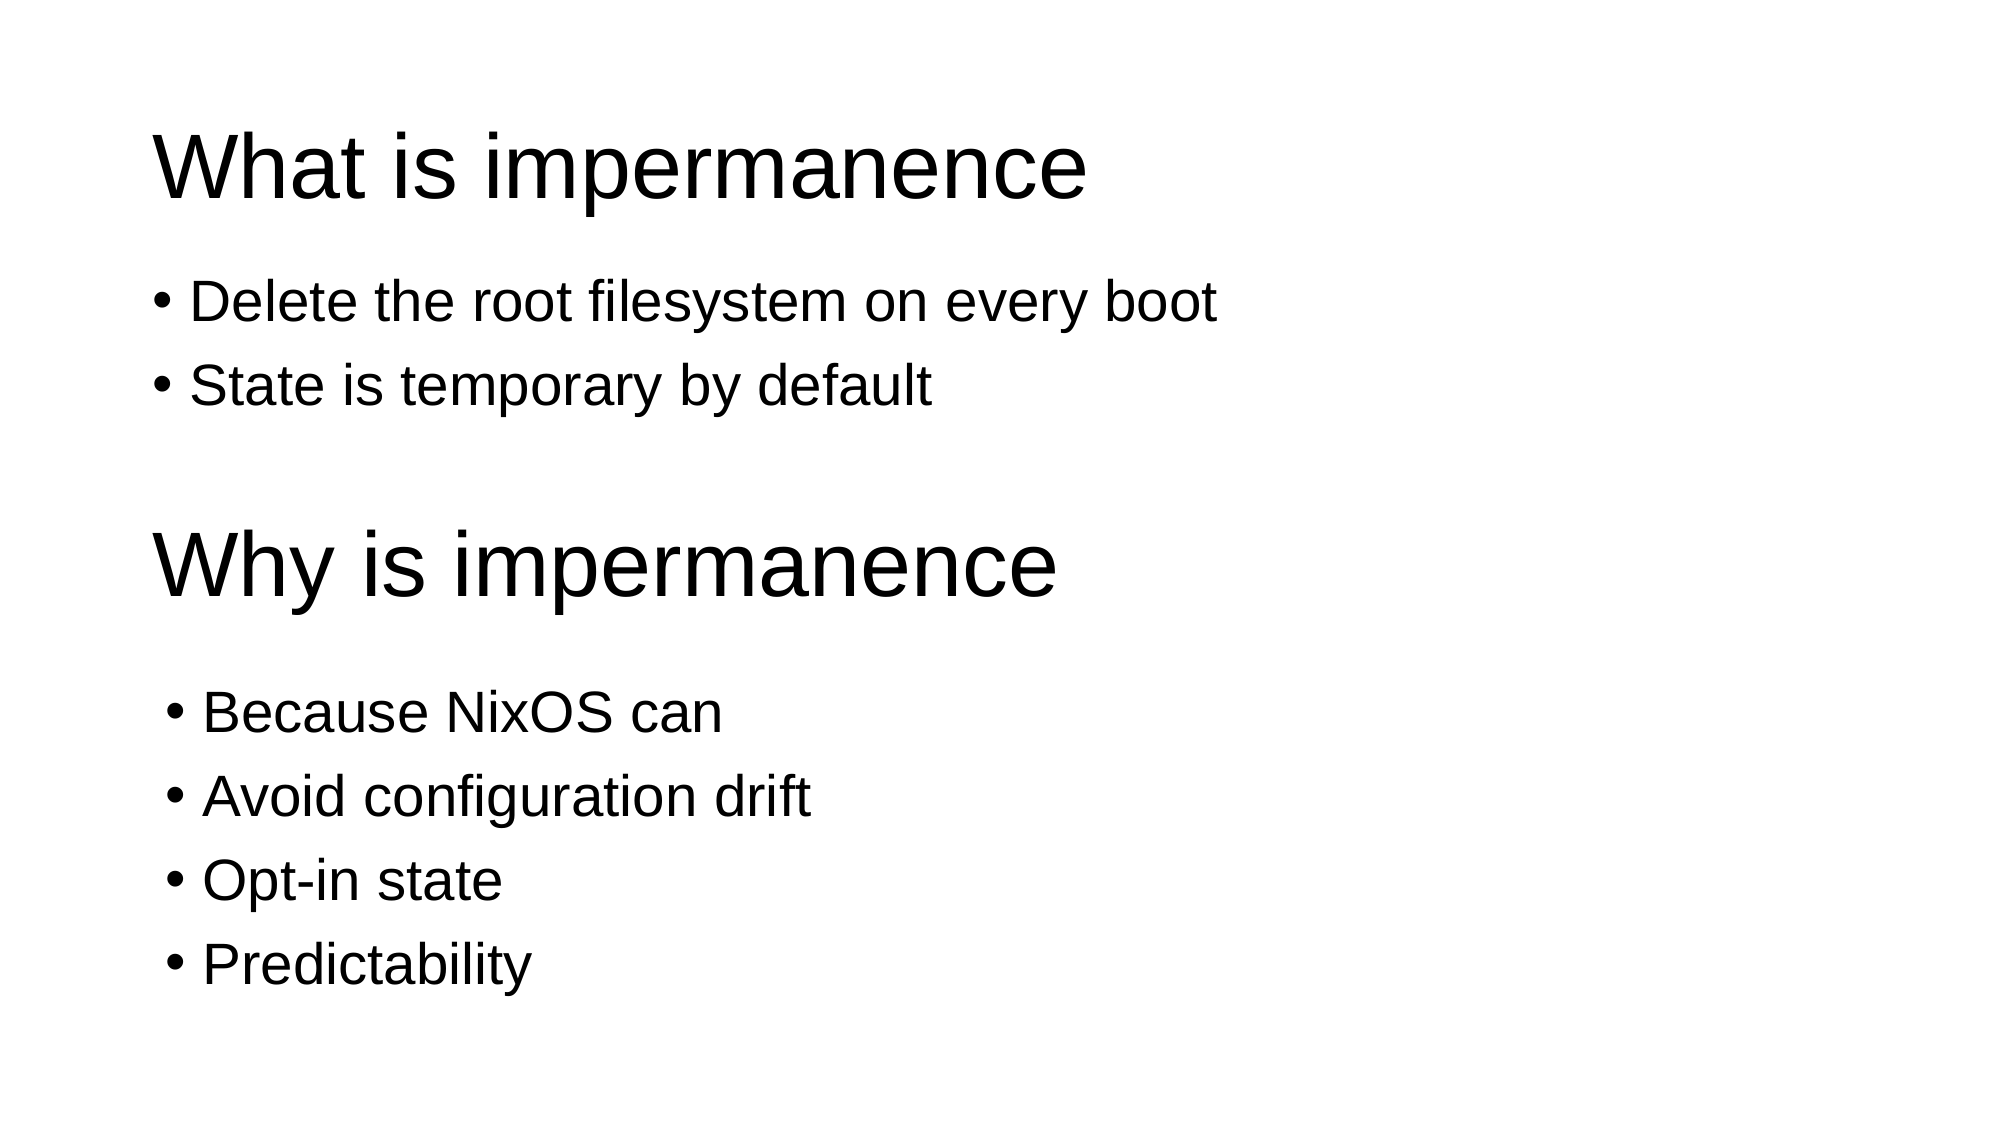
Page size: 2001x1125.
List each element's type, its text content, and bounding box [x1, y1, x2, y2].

list Delete the root filesystem on every boot State is temporary by default [137, 264, 1863, 453]
title Why is impermanence [137, 457, 1863, 676]
title What is impermanence [137, 59, 1863, 264]
list Because NixOS can Avoid configuration drift Opt-in state Predictability [150, 675, 1875, 1051]
